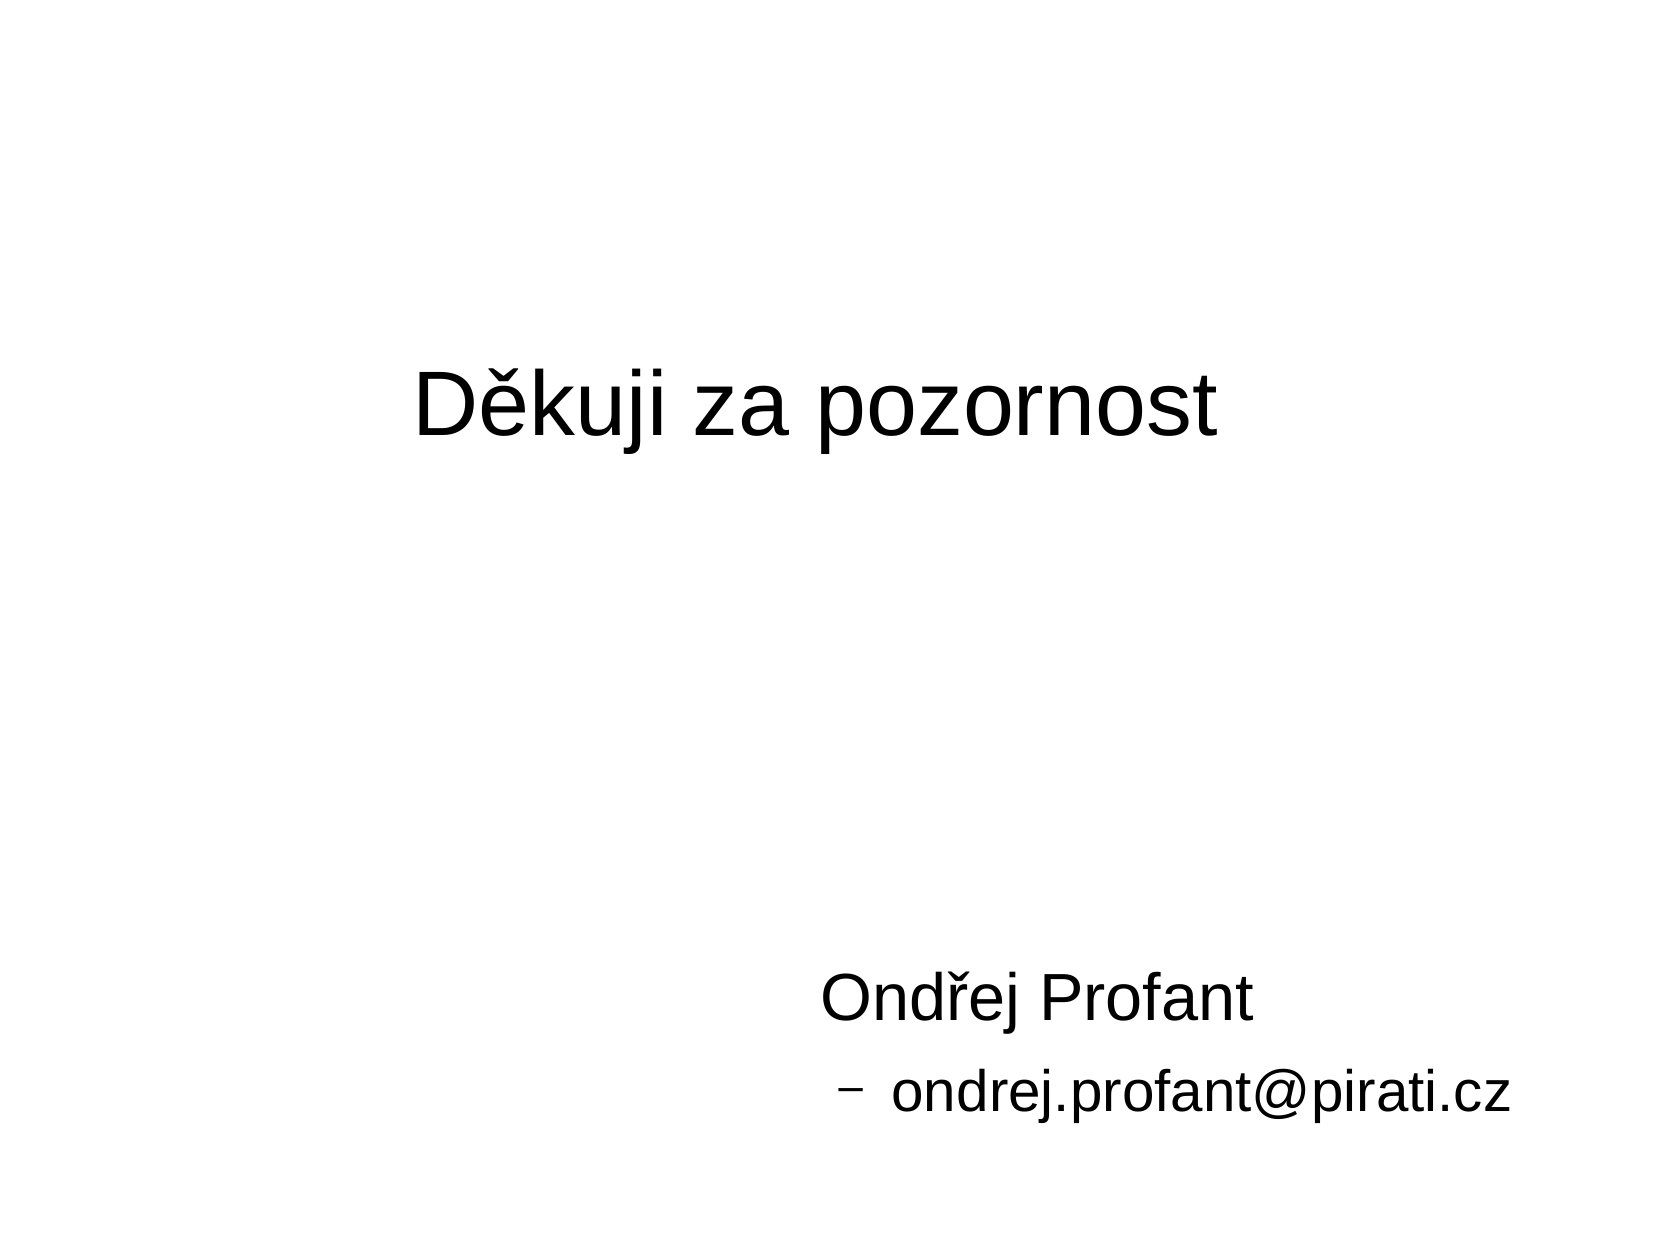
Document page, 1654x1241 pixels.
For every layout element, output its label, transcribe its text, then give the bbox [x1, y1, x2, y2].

title Děkuji za pozornost [71, 300, 1561, 508]
list Ondřej Profant ondrej.profant@pirati.cz [750, 960, 1568, 1150]
